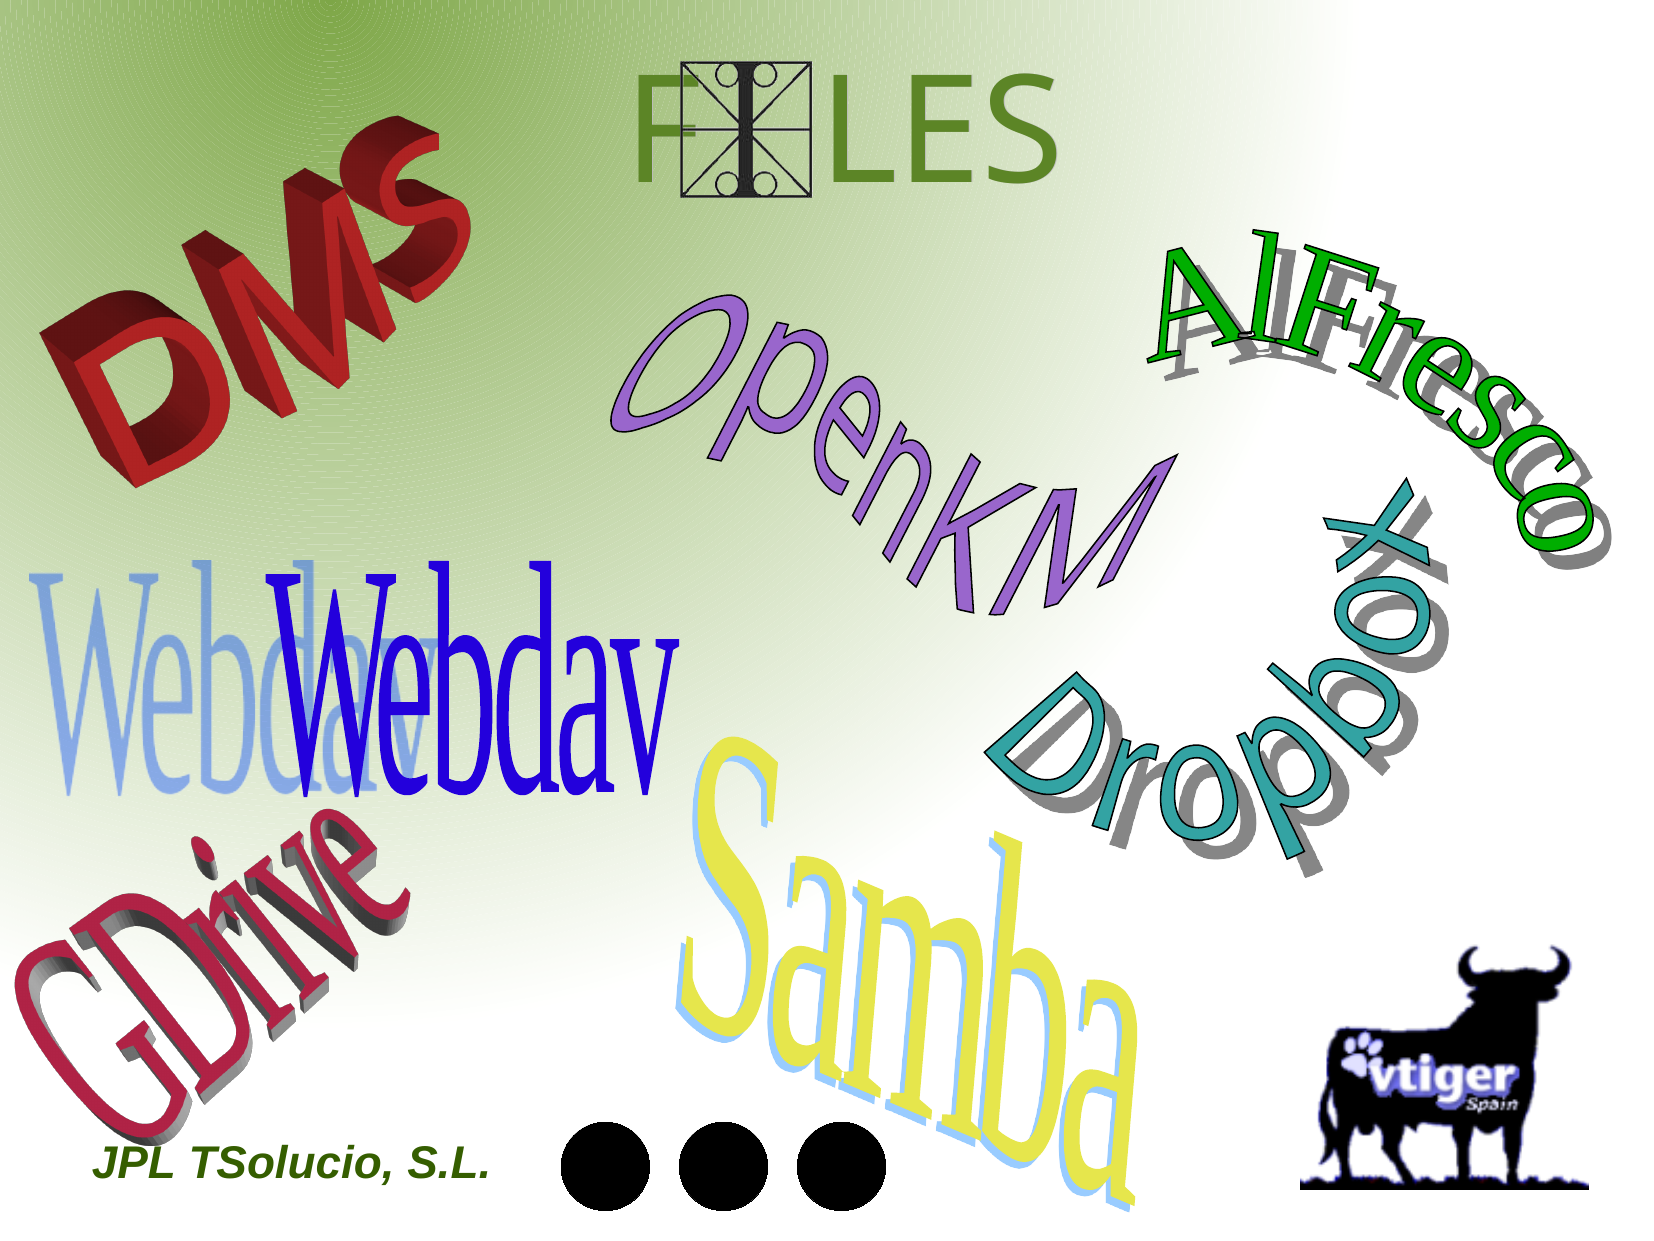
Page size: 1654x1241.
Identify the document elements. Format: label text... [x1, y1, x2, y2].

text_box Webdav [559, 635, 615, 796]
text_box [835, 1062, 853, 1071]
text_box Dropbox [1092, 738, 1159, 831]
text_box [999, 1062, 1047, 1142]
text_box Samba [772, 830, 1067, 1163]
text_box [971, 1062, 987, 1130]
title F LES [460, 36, 1229, 212]
text_box Dropbox [984, 672, 1105, 795]
text_box Webdav [428, 560, 493, 796]
picture [679, 61, 815, 198]
text_box AlFresco [1493, 425, 1594, 552]
text_box Dropbox [1237, 717, 1331, 860]
text_box Webdav [496, 560, 559, 796]
text_box AlFresco [1403, 337, 1472, 415]
text_box AlFresco [1147, 229, 1379, 363]
text_box AlFresco [1446, 376, 1526, 448]
text_box Webdav [265, 574, 396, 798]
text_box OpenKM [989, 454, 1178, 615]
text_box OpenKM [852, 421, 931, 563]
text_box Samba [1063, 979, 1138, 1207]
text_box OpenKM [907, 453, 1036, 613]
text_box AlFresco [1348, 301, 1425, 382]
text_box Dropbox [1267, 658, 1400, 757]
text_box OpenKM [707, 322, 828, 461]
text_box [1080, 1087, 1117, 1168]
text_box Samba [681, 736, 778, 1037]
text_box Dropbox [1323, 478, 1430, 572]
text_box Dropbox [1160, 745, 1238, 841]
text_box Dropbox [1334, 576, 1430, 654]
text_box OpenKM [610, 295, 748, 432]
text_box Webdav [609, 639, 680, 796]
text_box [561, 1062, 1152, 1241]
picture [1300, 939, 1589, 1190]
text_box OpenKM [814, 376, 880, 495]
text_box Webdav [378, 635, 430, 796]
